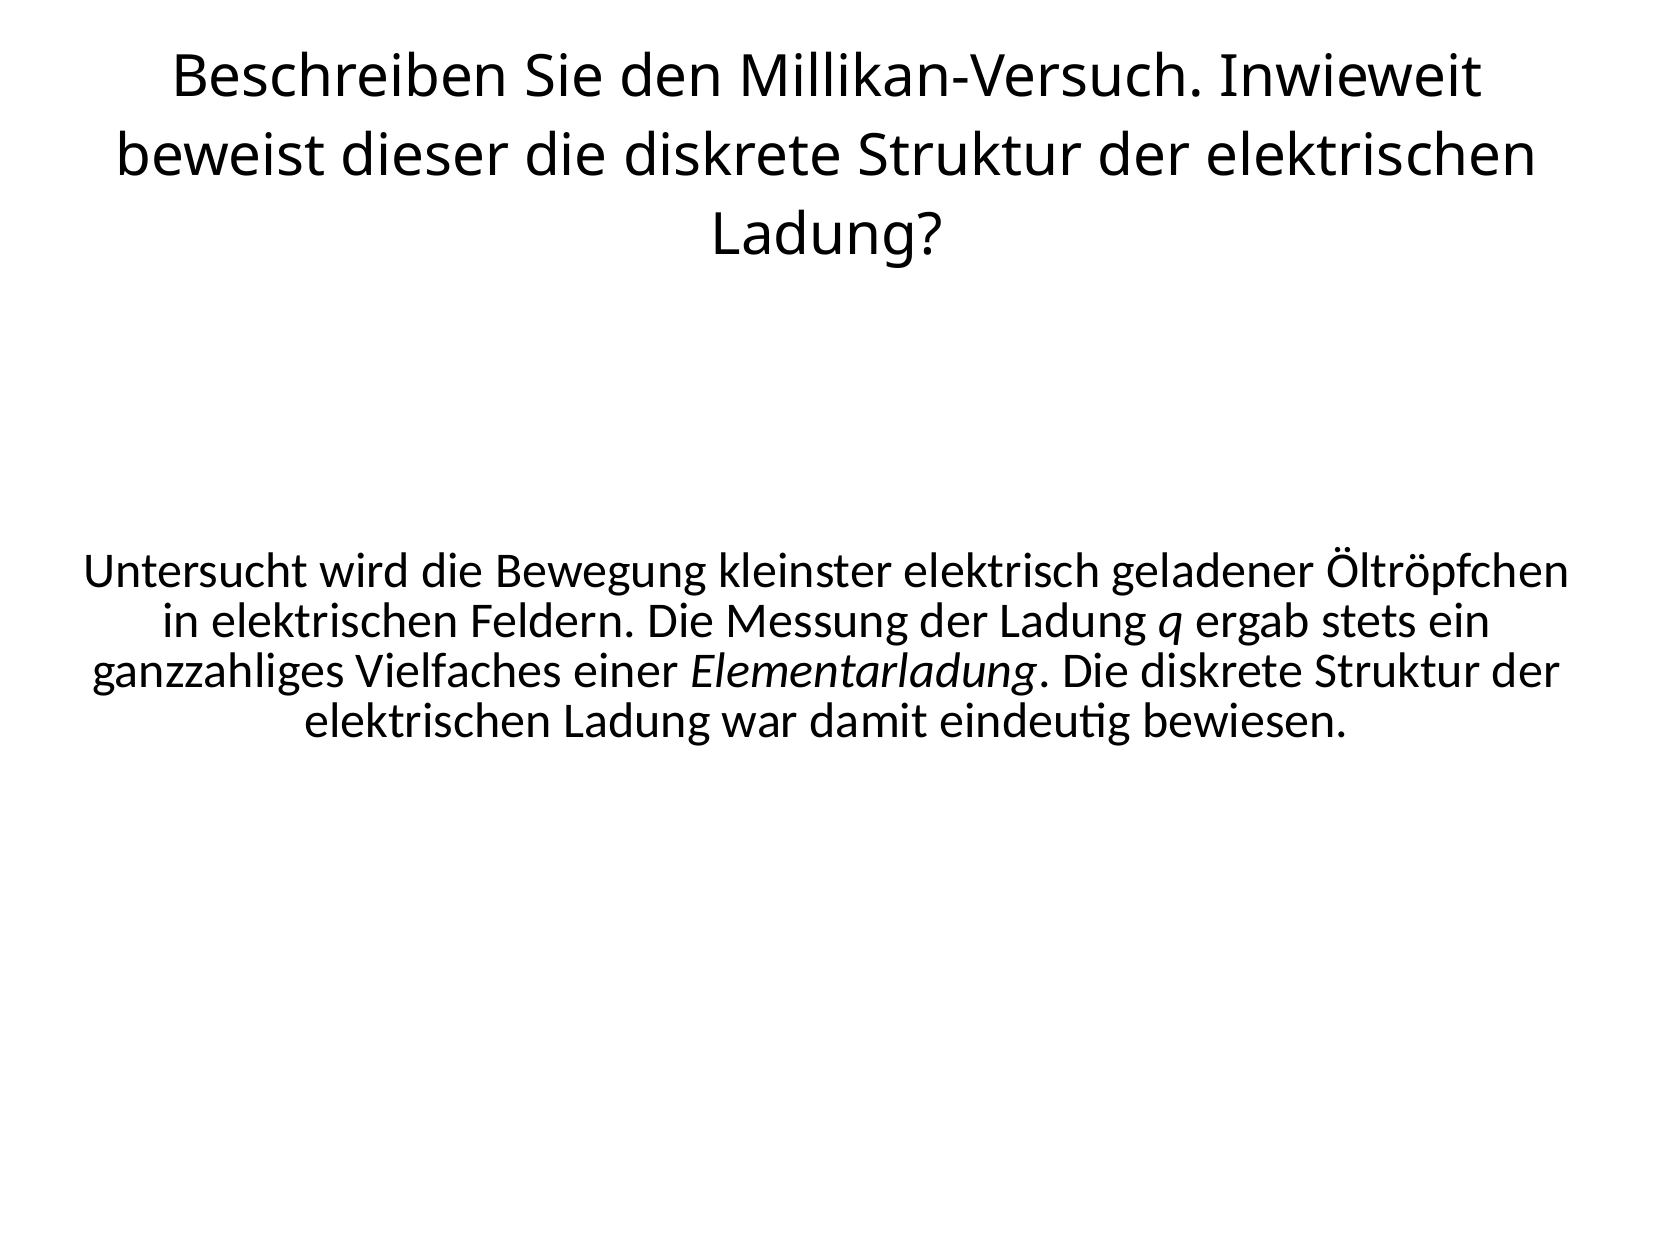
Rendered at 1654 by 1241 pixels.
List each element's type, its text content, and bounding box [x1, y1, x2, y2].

title Beschreiben Sie den Millikan-Versuch. Inwieweit beweist dieser die diskrete Struktur der elektrischen Ladung? [82, 49, 1571, 257]
subtitle Untersucht wird die Bewegung kleinster elektrisch geladener Öltröpfchen in elektrischen Feldern. Die Messung der Ladung q ergab stets ein ganzzahliges Vielfaches einer Elementarladung. Die diskrete Struktur der elektrischen Ladung war damit eindeutig bewiesen. [82, 290, 1571, 1010]
